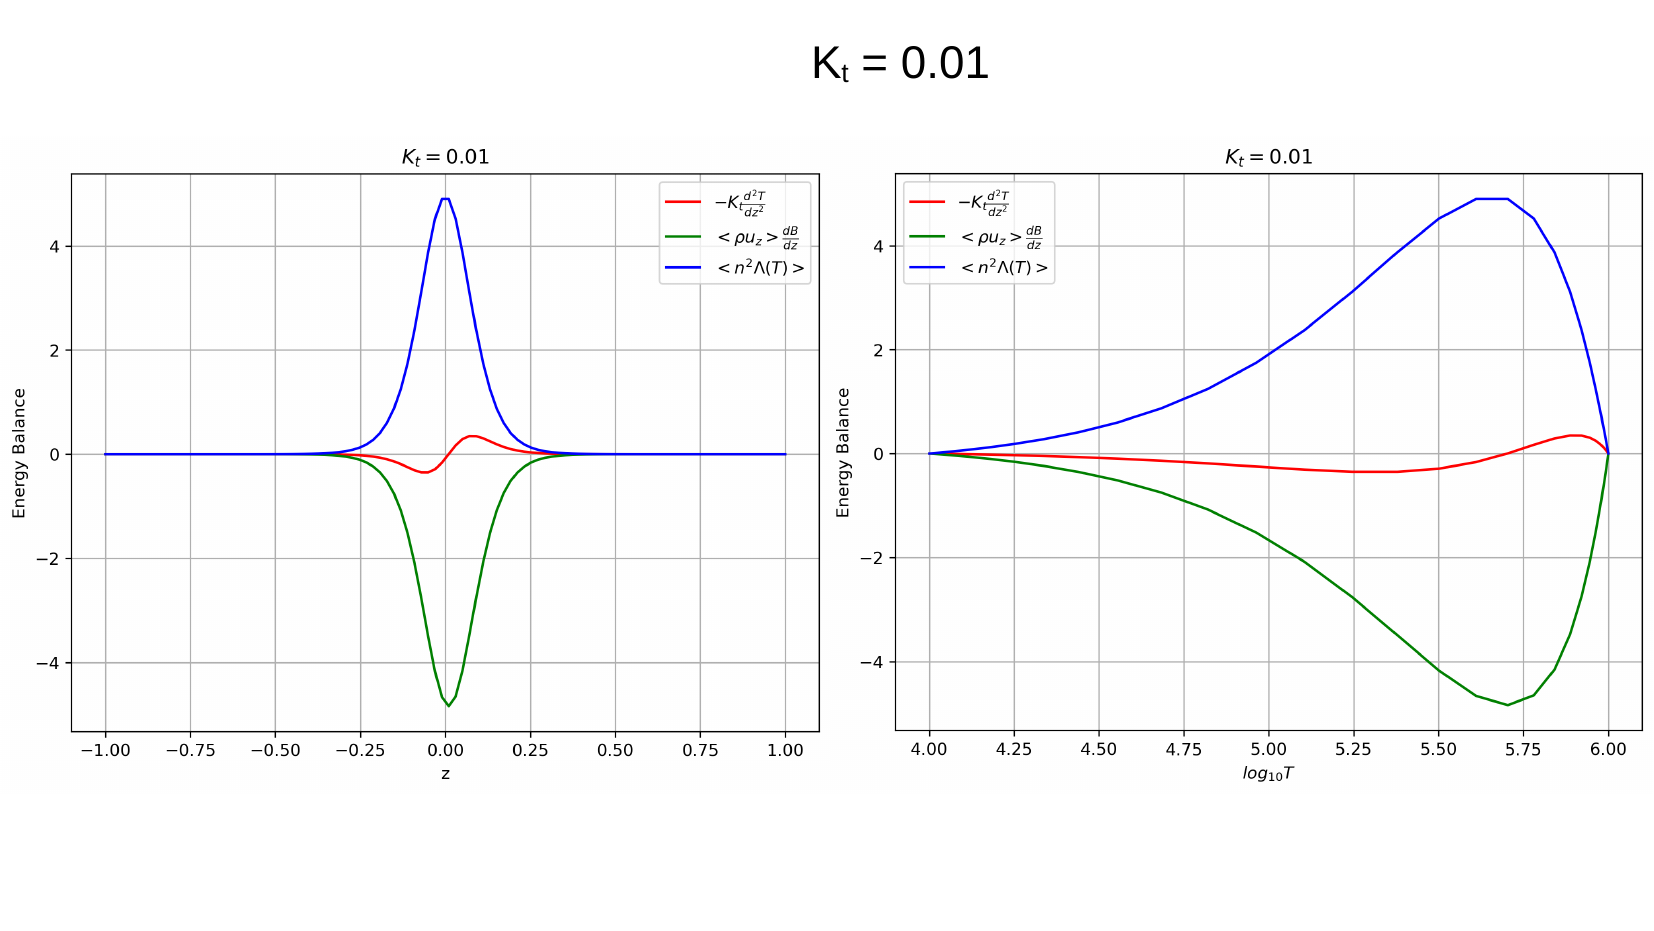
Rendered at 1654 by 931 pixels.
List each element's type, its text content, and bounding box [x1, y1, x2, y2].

text_box Kt = 0.01 [649, 29, 1152, 119]
picture [0, 136, 1654, 794]
